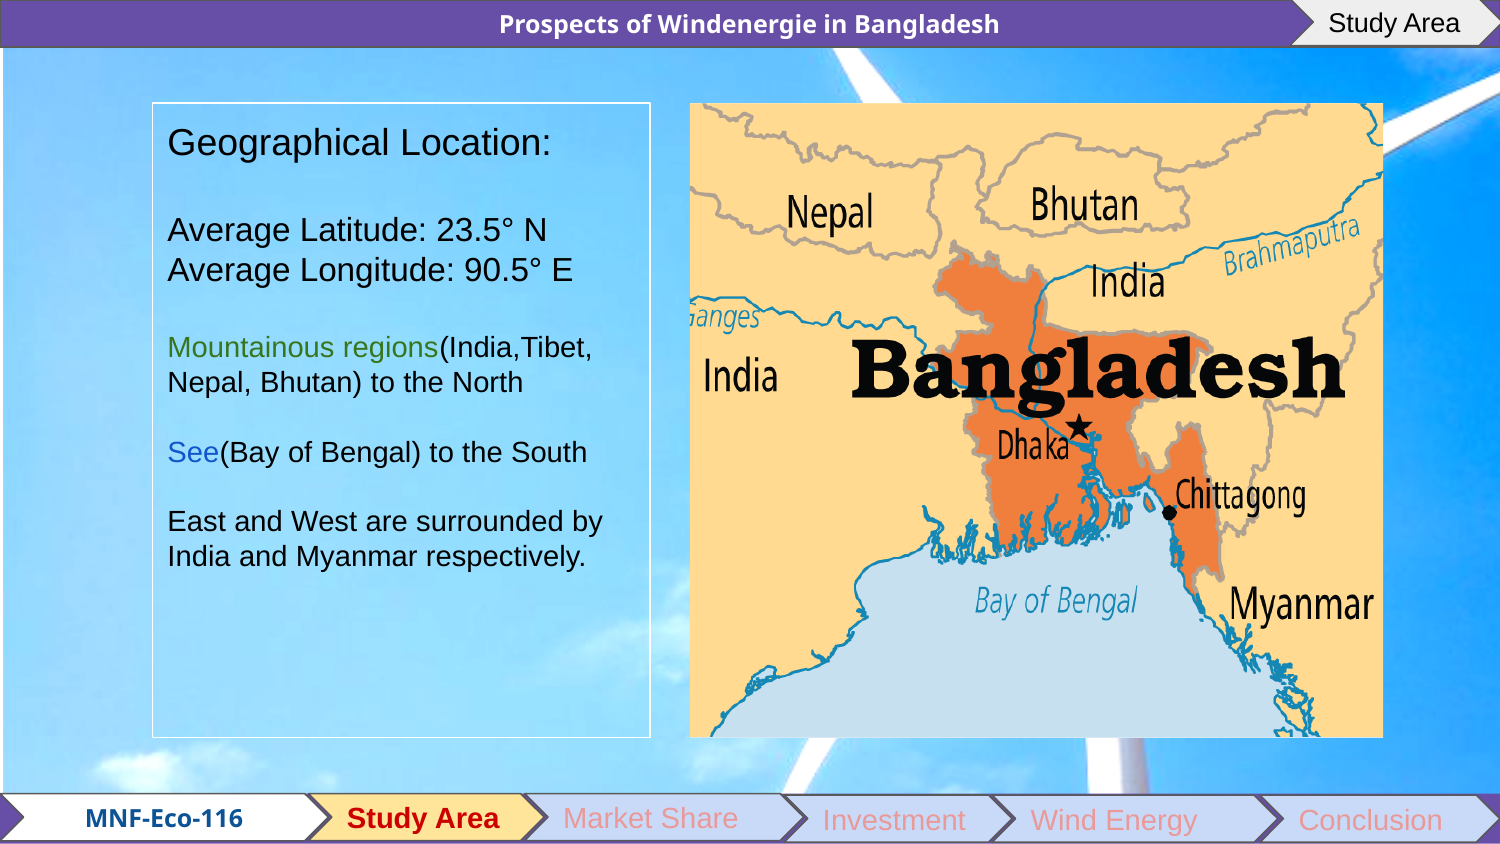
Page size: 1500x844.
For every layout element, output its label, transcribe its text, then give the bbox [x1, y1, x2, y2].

text_box MNF-Eco-116 [0, 793, 329, 841]
text_box Study Area [308, 793, 545, 841]
text_box Study Area [1289, 0, 1500, 46]
text_box [0, 795, 22, 839]
text_box Prospects of Windenergie in Bangladesh [0, 0, 1500, 48]
text_box [0, 793, 1500, 844]
text_box Market Share [524, 793, 804, 841]
text_box Investment [784, 795, 1013, 843]
text_box Wind Energy [992, 795, 1278, 843]
text_box Conclusion [1259, 795, 1500, 843]
text_box Geographical Location: Average Latitude: 23.5° N Average Longitude: 90.5° E Mountainous regions(India,Tibet, Nepal, Bhutan) to the North See(Bay of Bengal) to the South East and West are surrounded by India and Myanmar respectively. [152, 103, 651, 738]
picture [2, 48, 1500, 793]
